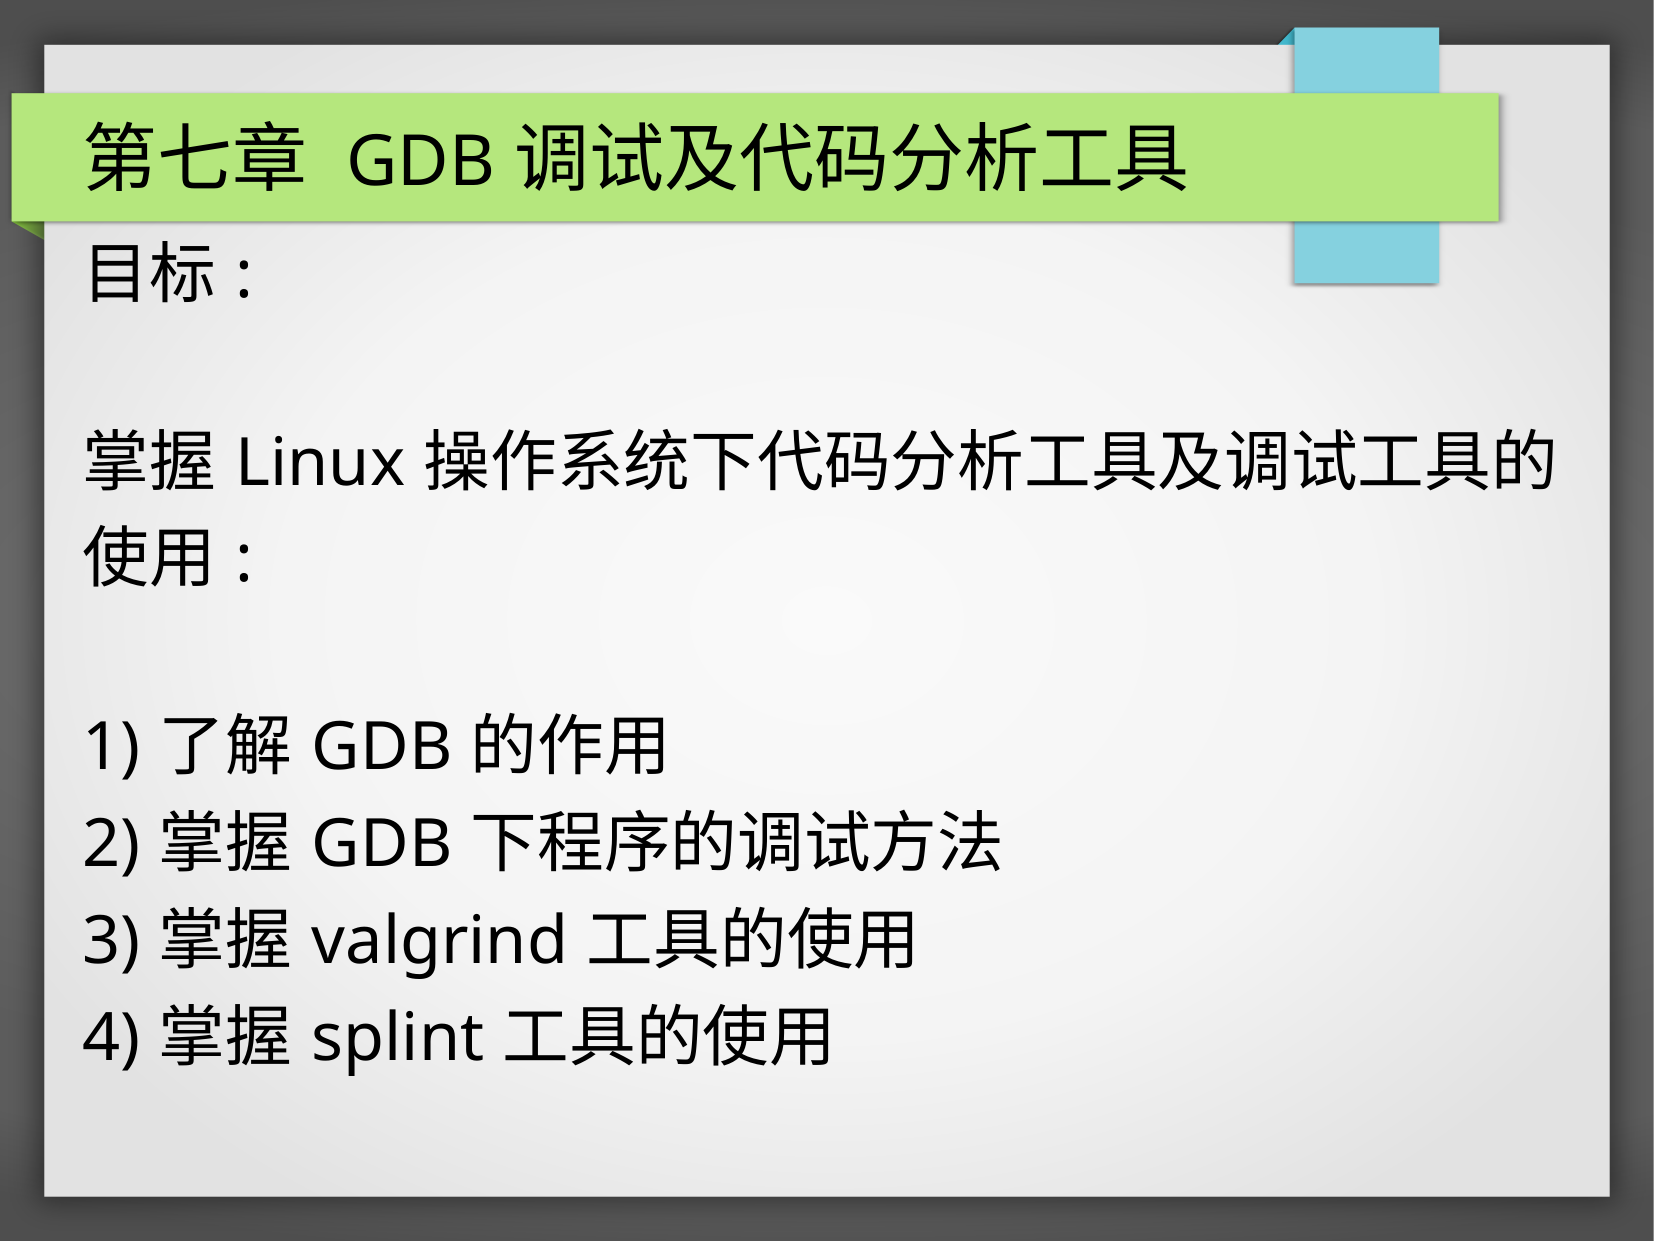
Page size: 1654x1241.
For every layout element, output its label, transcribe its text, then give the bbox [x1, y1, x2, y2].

subtitle 目标: 掌握Linux操作系统下代码分析工具及调试工具的使用: 1)了解GDB的作用 2)掌握GDB下程序的调试方法 3)掌握valgrind工具的使用 4)掌握splint工具的使用 [82, 290, 1571, 1010]
picture [0, 0, 1654, 1241]
title 第七章 GDB调试及代码分析工具 [82, 49, 1571, 257]
